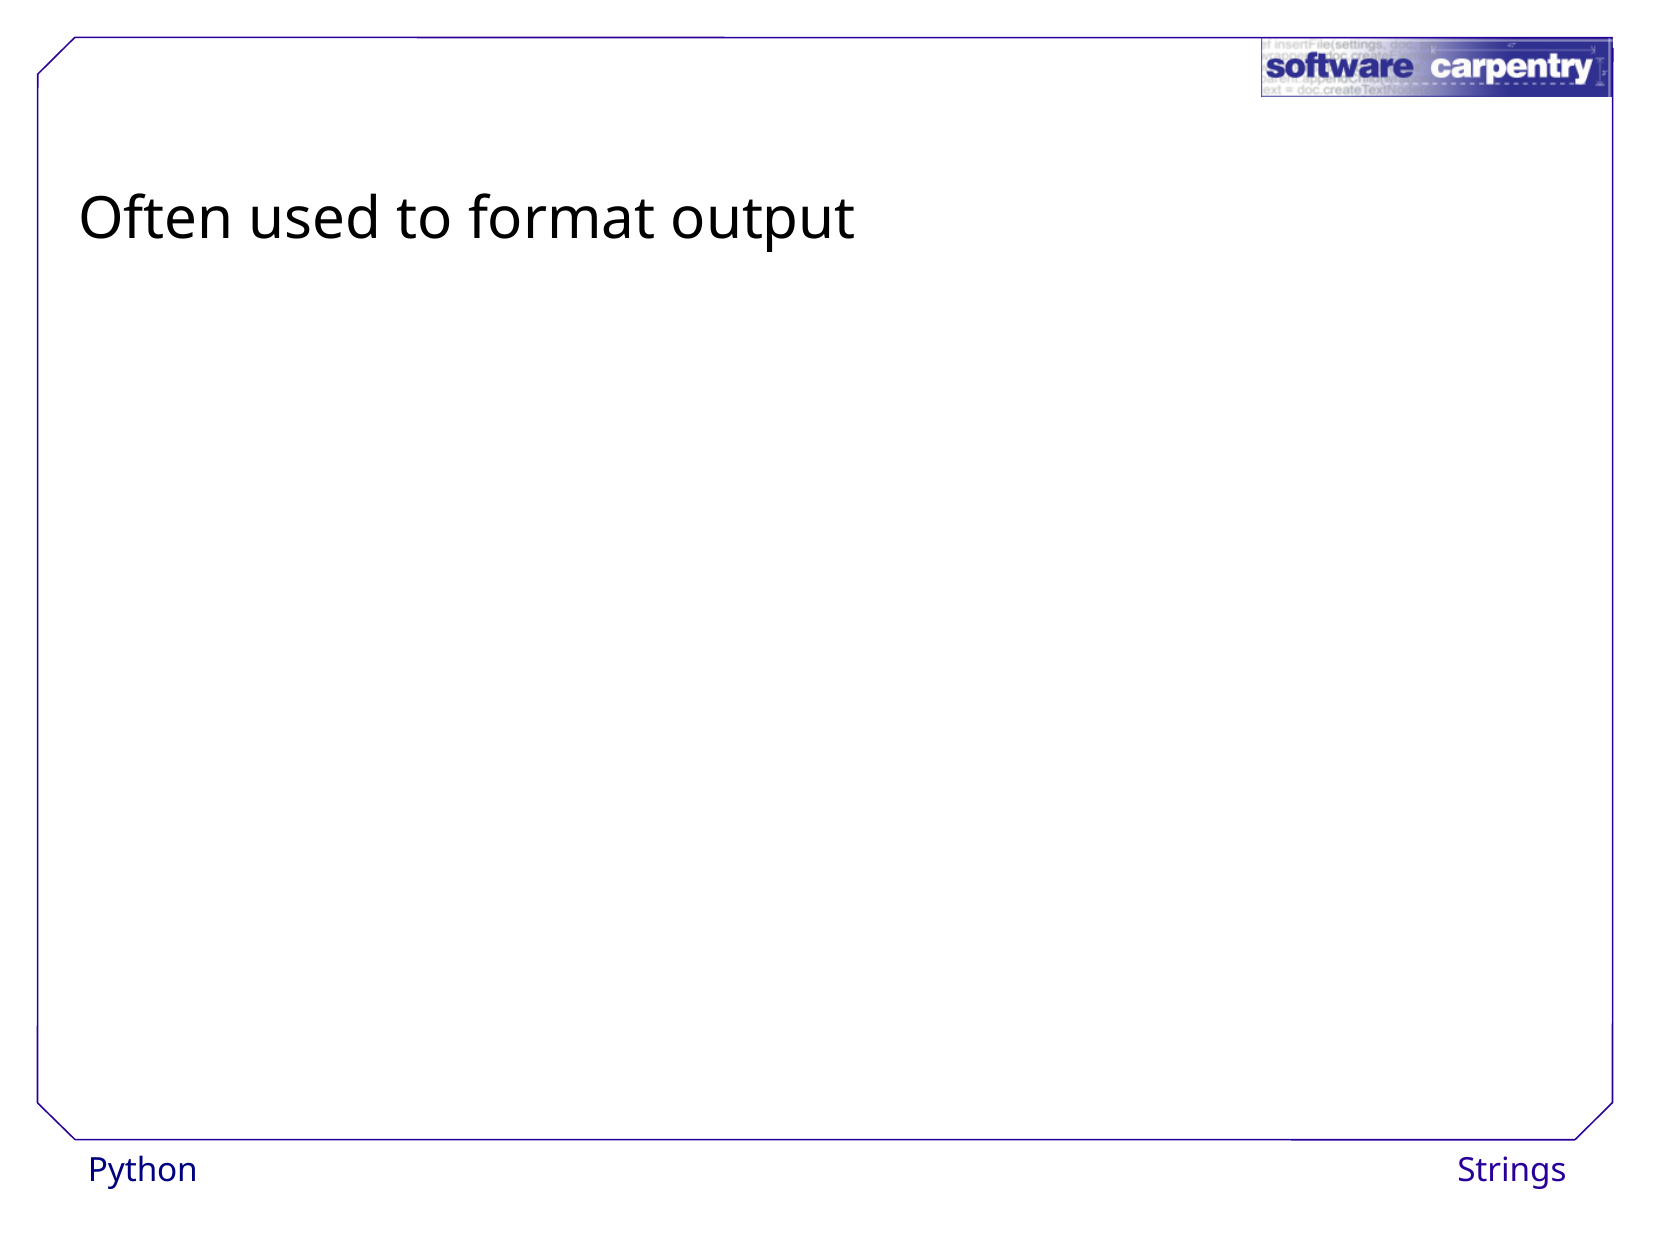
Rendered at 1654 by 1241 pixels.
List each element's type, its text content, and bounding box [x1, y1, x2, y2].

picture [1261, 39, 1613, 97]
text_box Often used to format output [63, 138, 1021, 259]
